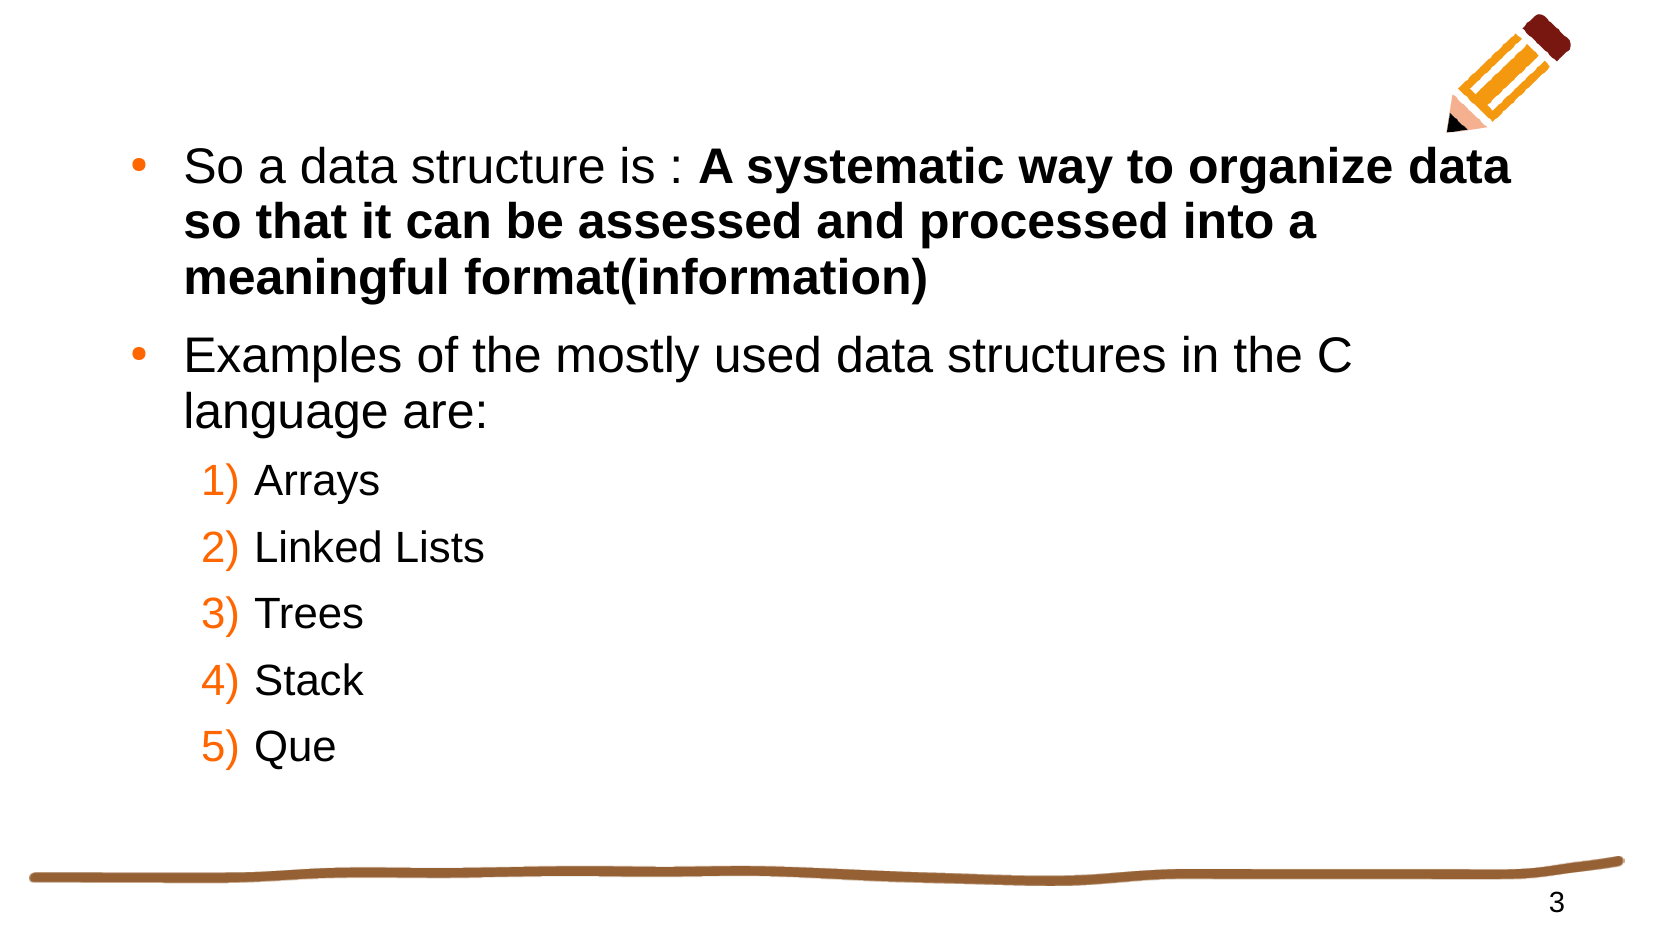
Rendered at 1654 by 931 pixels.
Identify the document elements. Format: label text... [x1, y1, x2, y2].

picture [29, 856, 1625, 886]
picture [1446, 14, 1571, 133]
list So a data structure is : A systematic way to organize data so that it can be assessed and processed into a meaningful format(information) Examples of the mostly used data structures in the C language are: Arrays Linked Lists Trees Stack Que [112, 137, 1524, 788]
